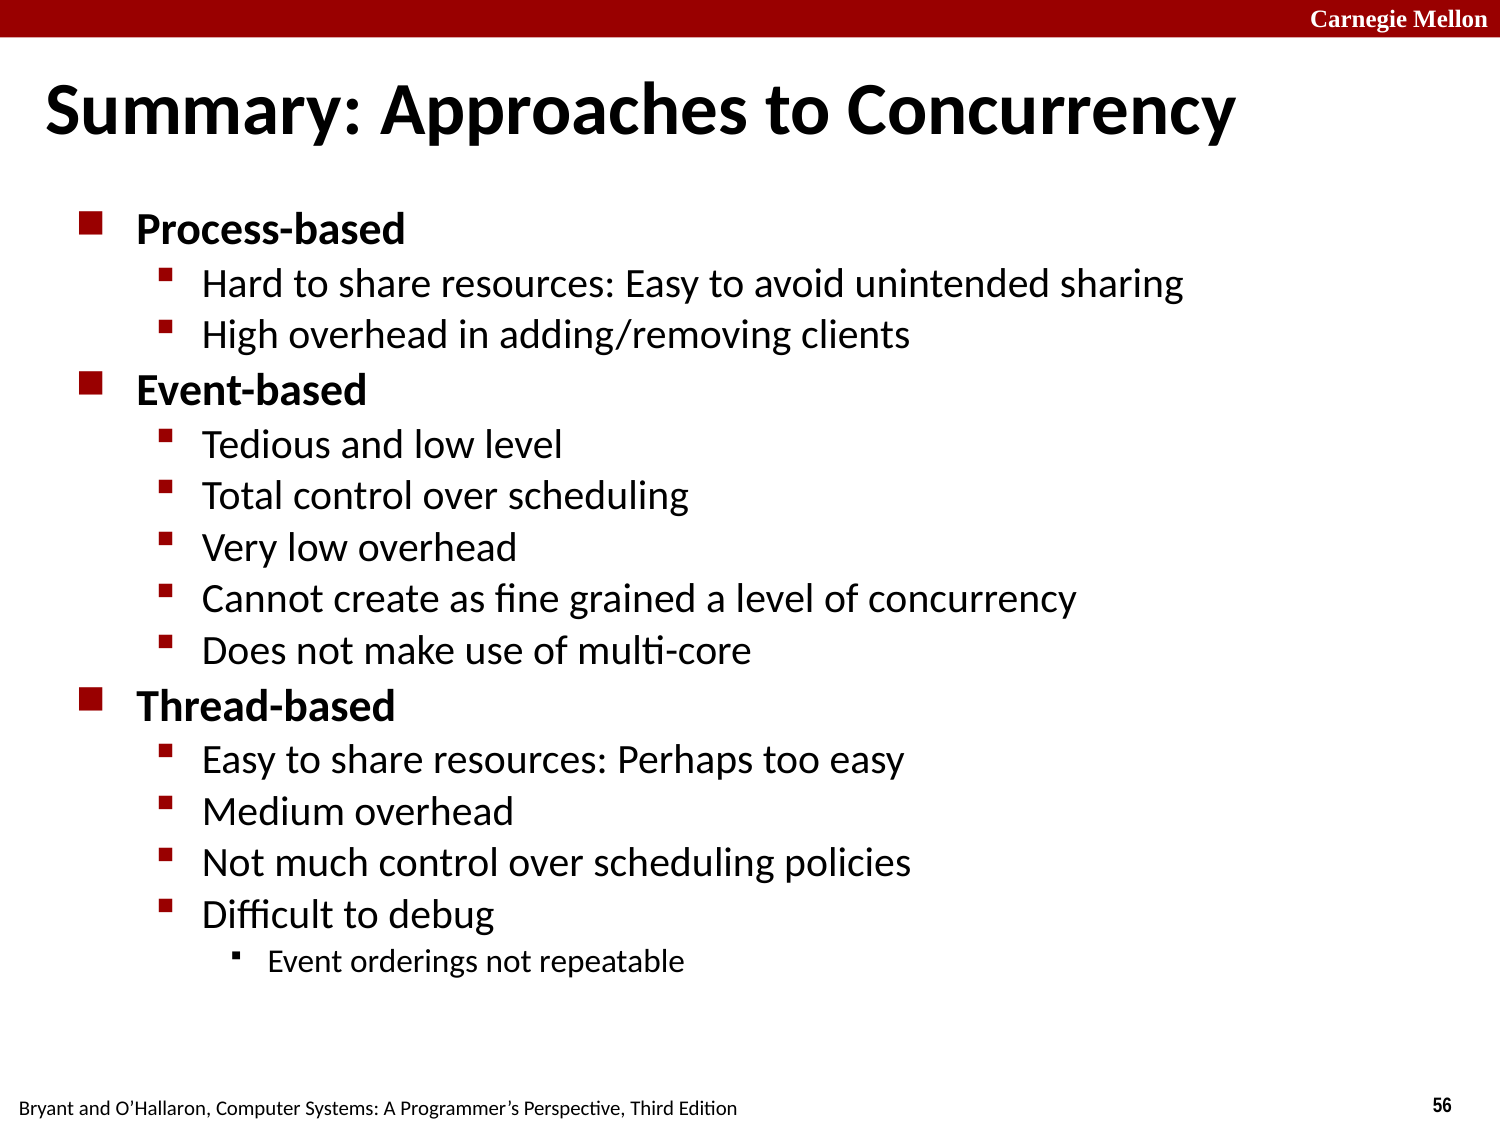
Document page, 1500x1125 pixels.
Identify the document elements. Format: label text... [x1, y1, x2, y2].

title Summary: Approaches to Concurrency [30, 40, 1441, 169]
list Process-based Hard to share resources: Easy to avoid unintended sharing High overhead in adding/removing clients Event-based Tedious and low level Total control over scheduling Very low overhead Cannot create as fine grained a level of concurrency Does not make use of multi-core Thread-based Easy to share resources: Perhaps too easy Medium overhead Not much control over scheduling policies Difficult to debug Event orderings not repeatable [65, 200, 1361, 1100]
